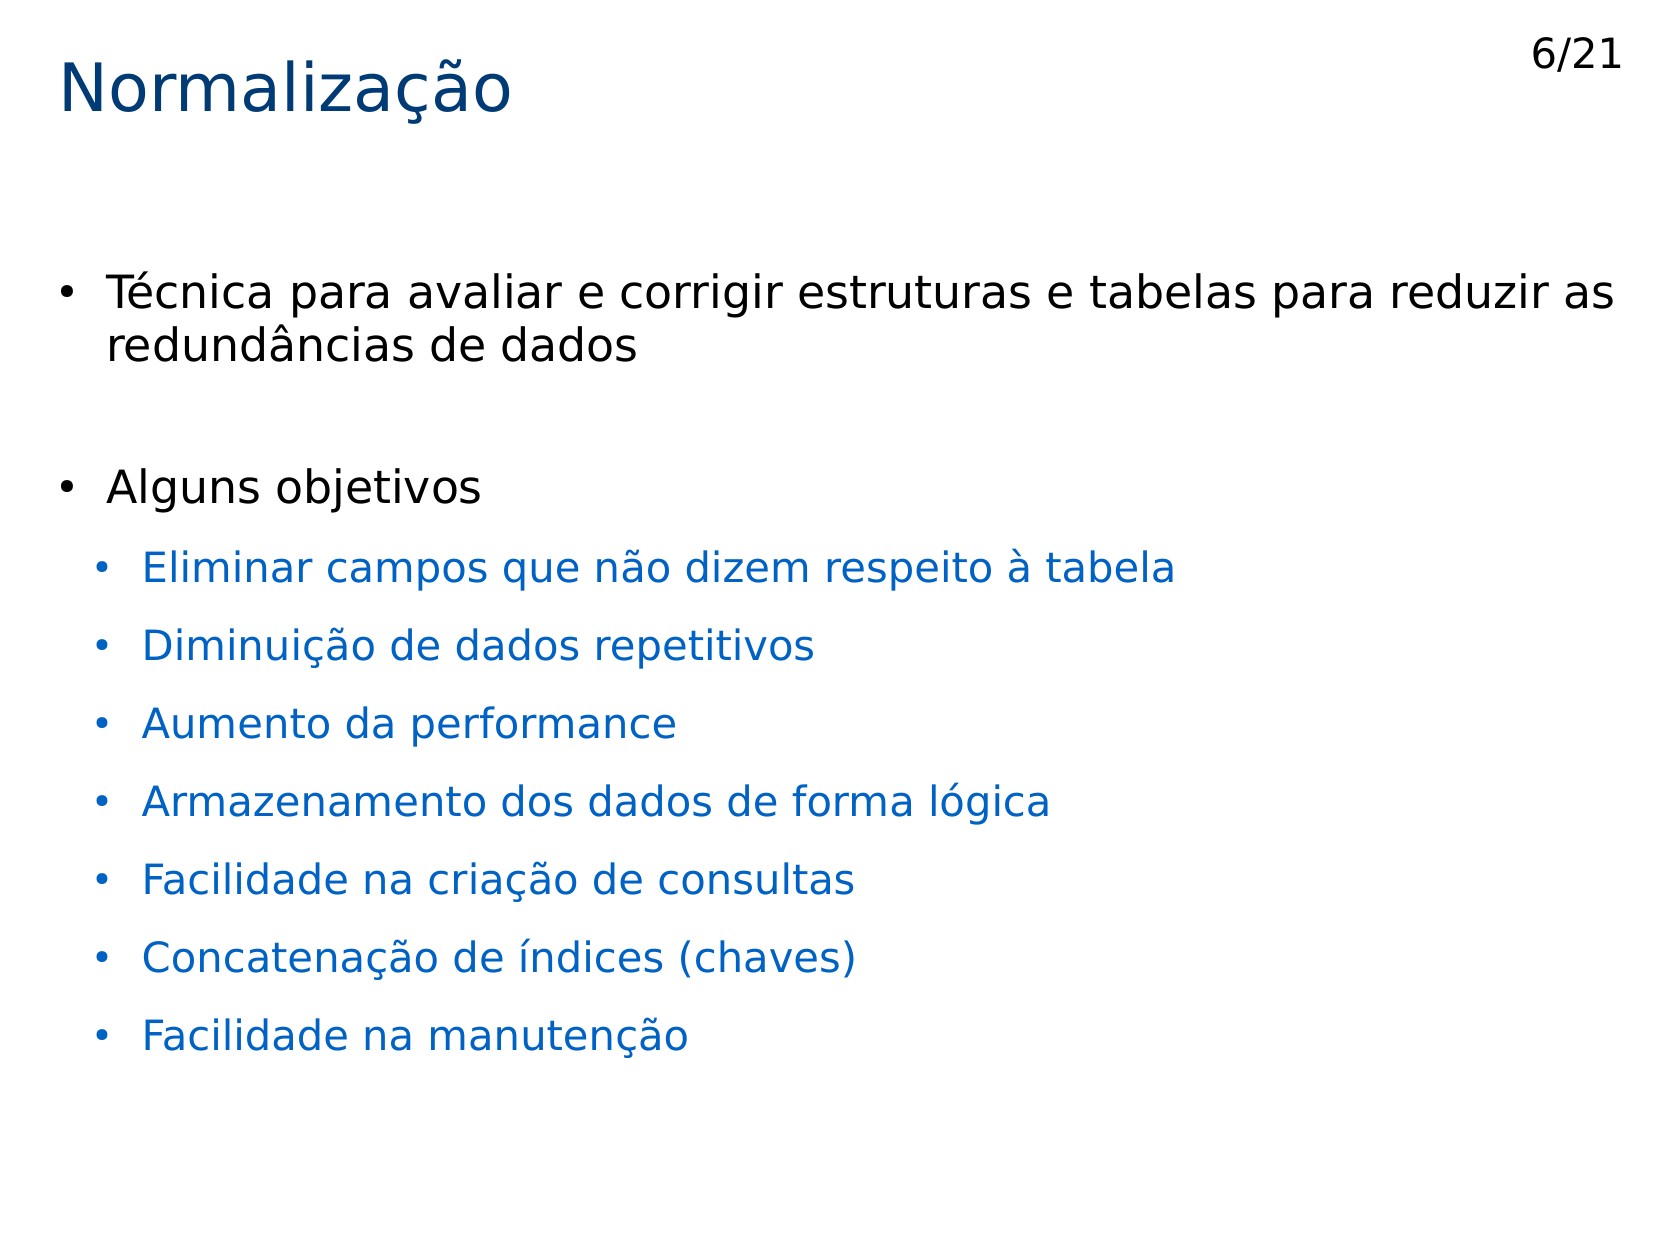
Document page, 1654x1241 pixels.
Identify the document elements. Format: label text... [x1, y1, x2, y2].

list Técnica para avaliar e corrigir estruturas e tabelas para reduzir as redundâncias de dados Alguns objetivos Eliminar campos que não dizem respeito à tabela Diminuição de dados repetitivos Aumento da performance Armazenamento dos dados de forma lógica Facilidade na criação de consultas Concatenação de índices (chaves) Facilidade na manutenção [59, 265, 1625, 1211]
title Normalização [59, 29, 1506, 148]
